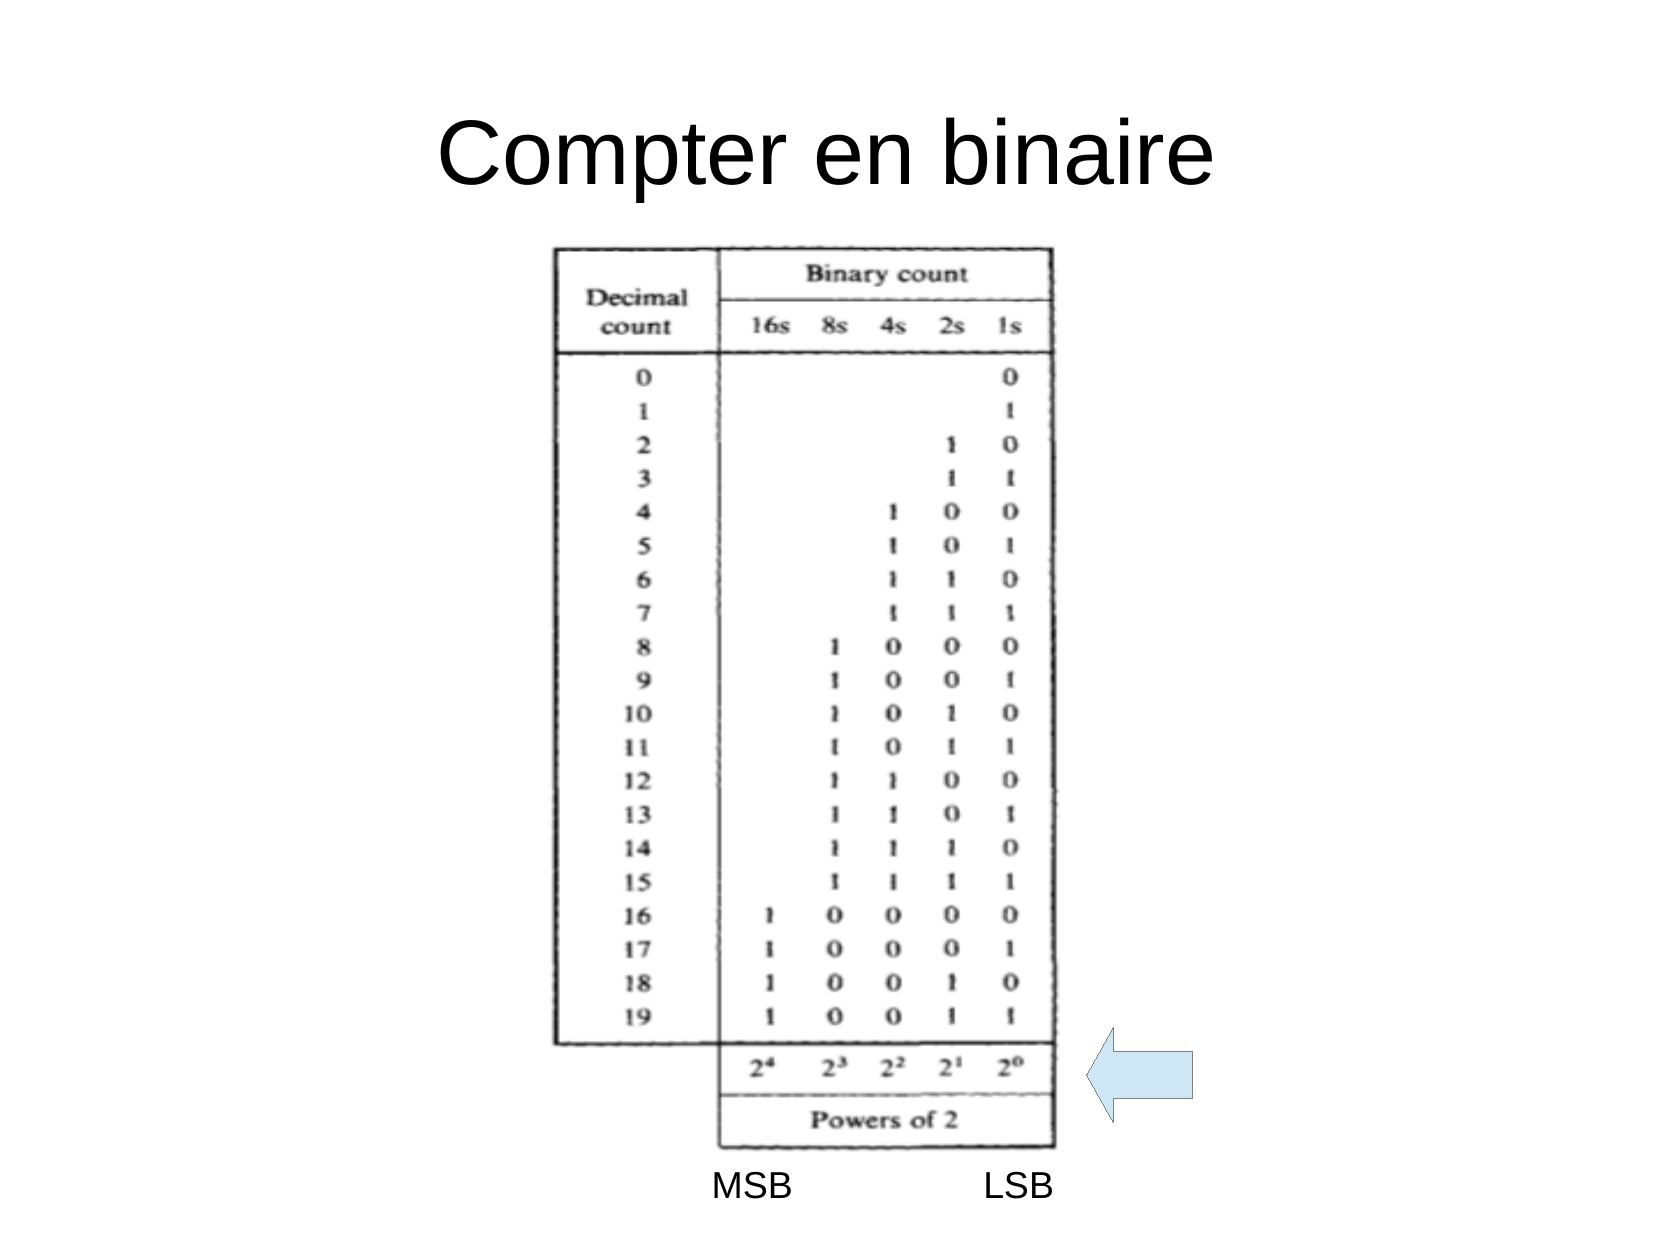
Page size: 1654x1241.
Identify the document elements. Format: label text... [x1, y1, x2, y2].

text_box [1086, 1027, 1193, 1123]
text_box LSB [968, 1157, 1087, 1217]
title Compter en binaire [82, 49, 1571, 257]
text_box MSB [696, 1157, 808, 1215]
picture [472, 224, 1182, 1170]
